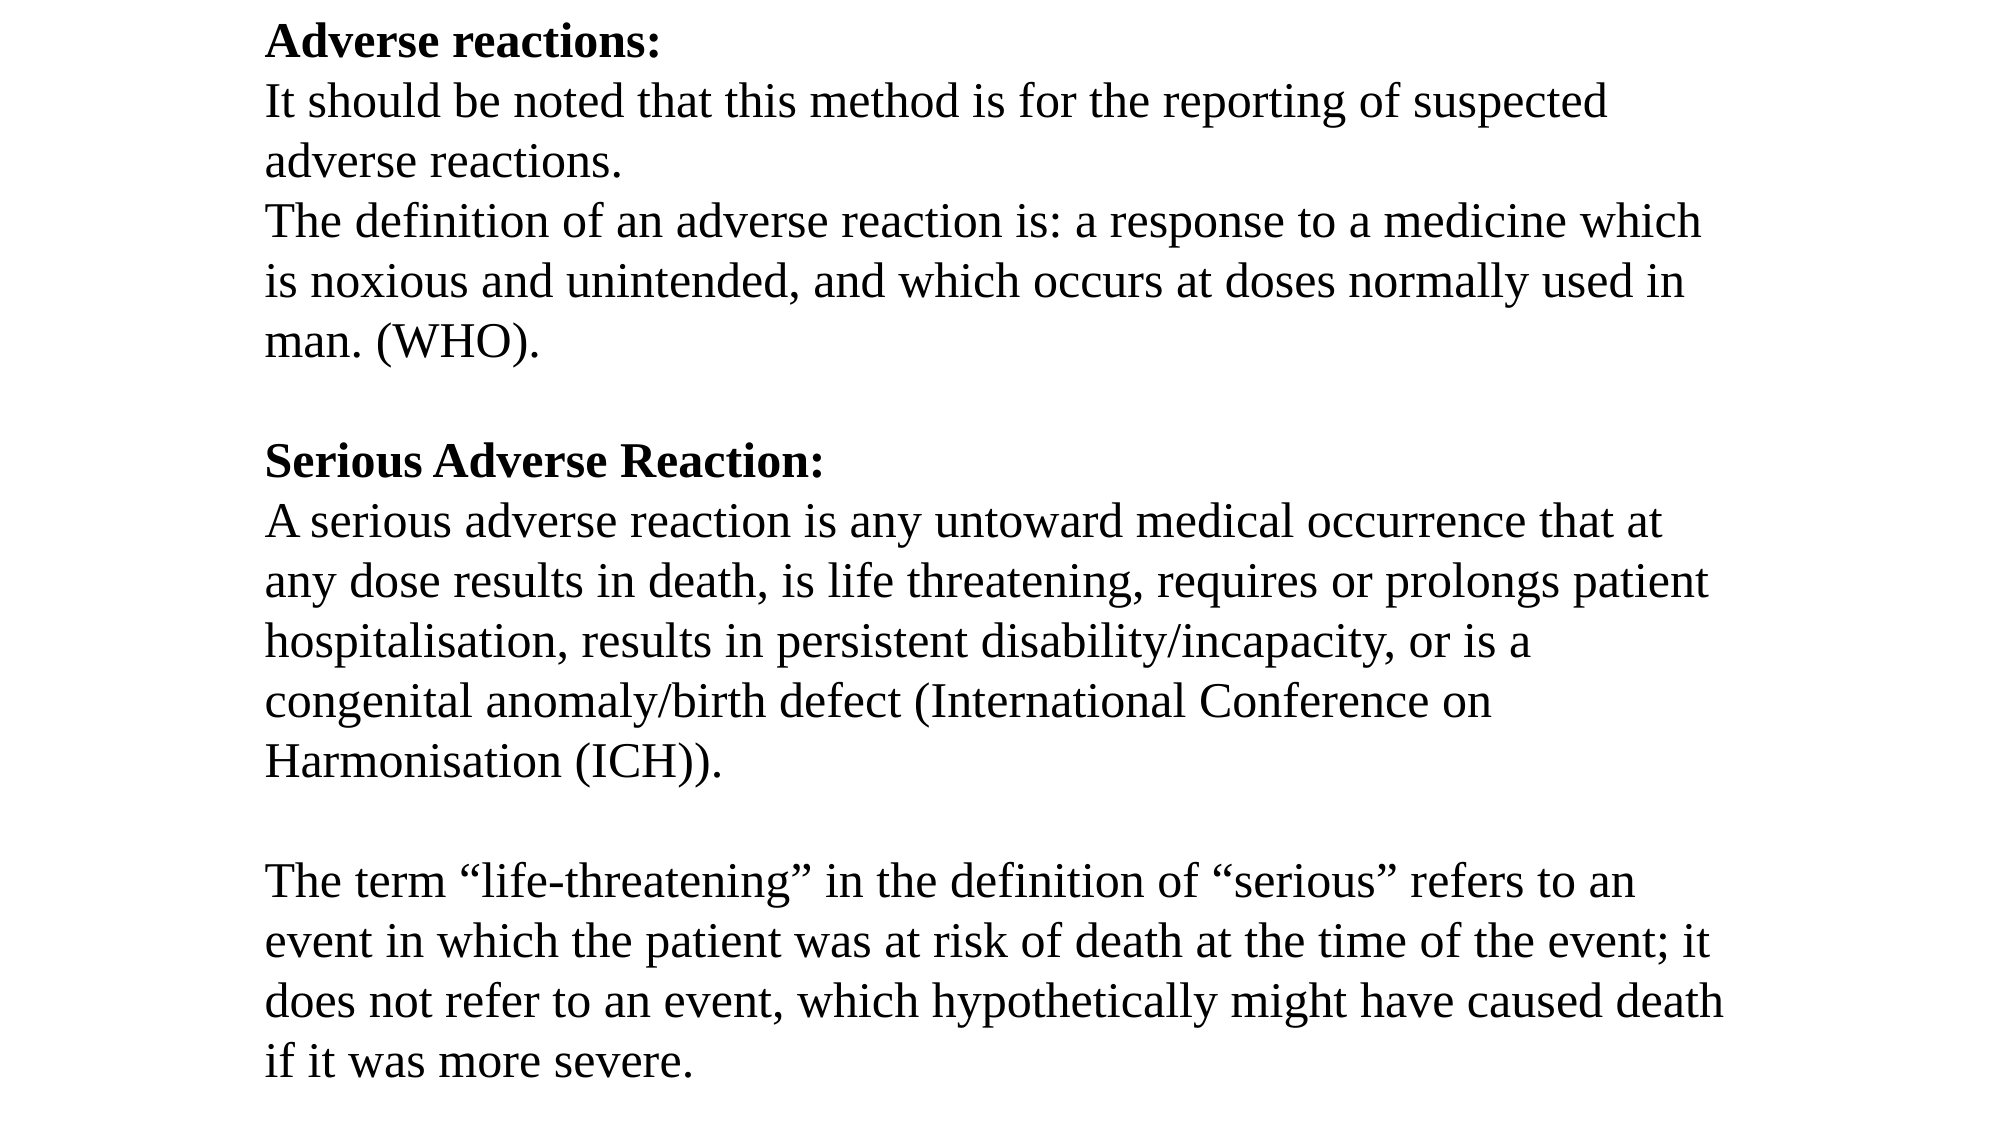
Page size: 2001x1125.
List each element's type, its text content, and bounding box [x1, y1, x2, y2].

text_box Adverse reactions: It should be noted that this method is for the reporting of suspected adverse reactions. The definition of an adverse reaction is: a response to a medicine which is noxious and unintended, and which occurs at doses normally used in man. (WHO). Serious Adverse Reaction: A serious adverse reaction is any untoward medical occurrence that at any dose results in death, is life threatening, requires or prolongs patient hospitalisation, results in persistent disability/incapacity, or is a congenital anomaly/birth defect (International Conference on Harmonisation (ICH)). The term “life-threatening” in the definition of “serious” refers to an event in which the patient was at risk of death at the time of the event; it does not refer to an event, which hypothetically might have caused death if it was more severe. [249, 0, 1750, 1125]
